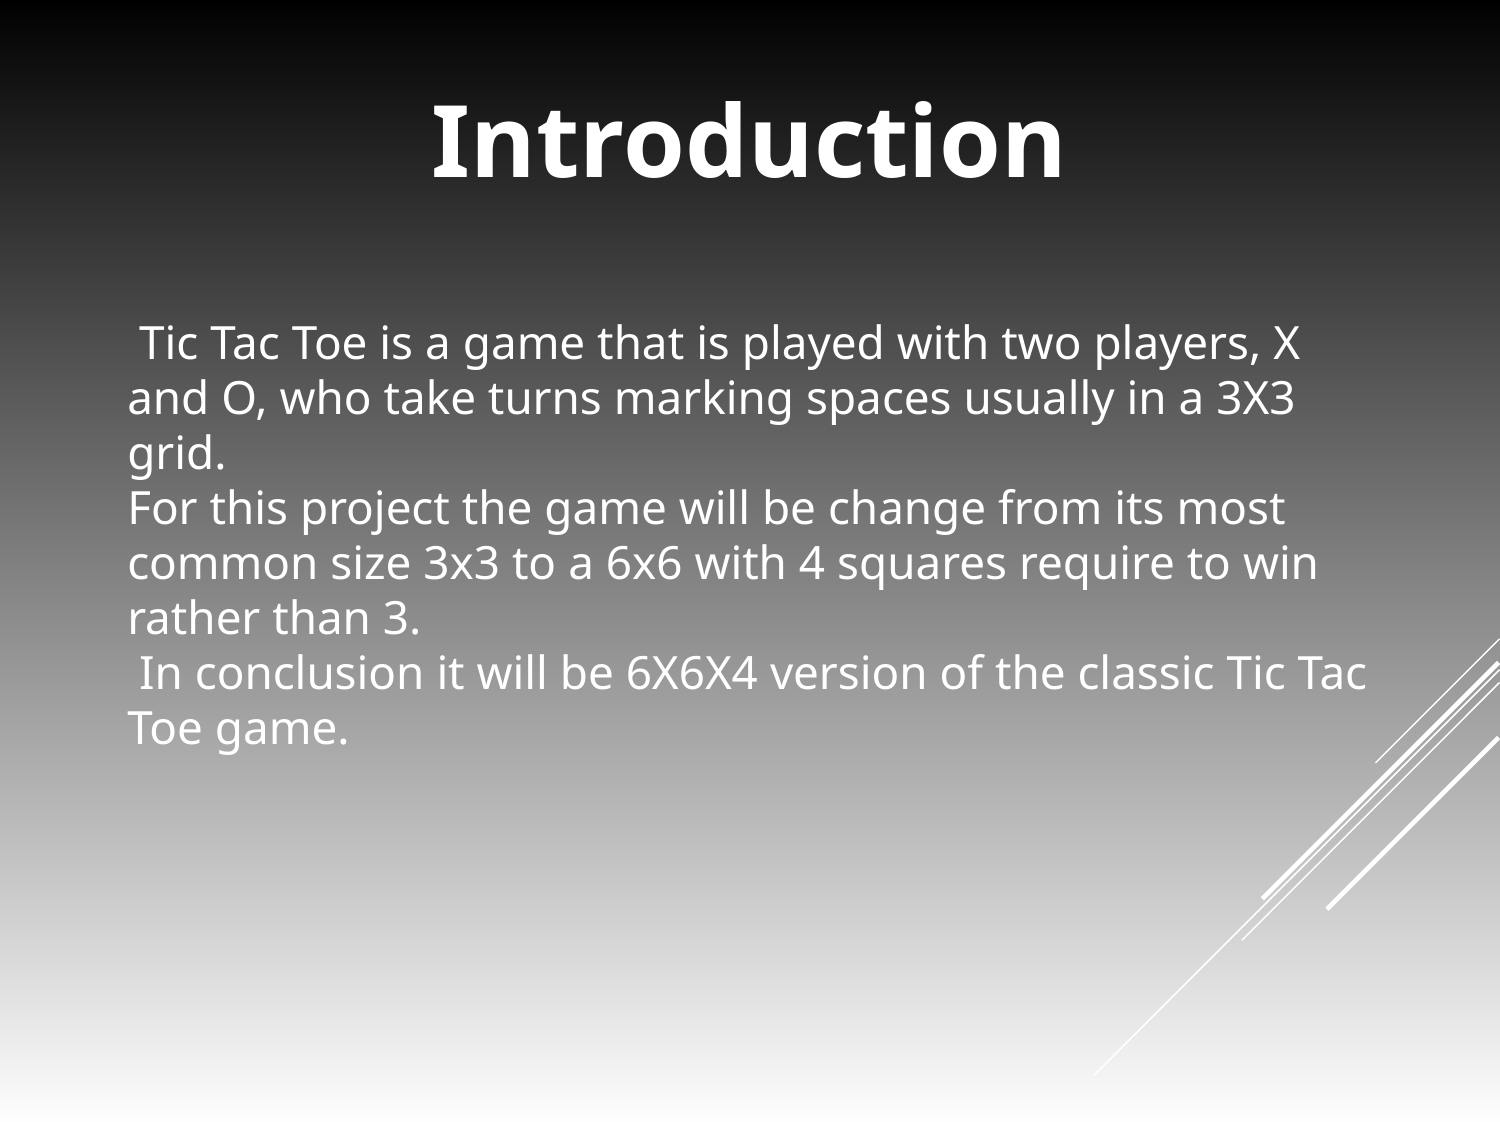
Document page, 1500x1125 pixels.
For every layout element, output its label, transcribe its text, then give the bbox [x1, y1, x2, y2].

text_box Tic Tac Toe is a game that is played with two players, X and O, who take turns marking spaces usually in a 3X3 grid. For this project the game will be change from its most common size 3x3 to a 6x6 with 4 squares require to win rather than 3. In conclusion it will be 6X6X4 version of the classic Tic Tac Toe game. [112, 306, 1388, 1005]
text_box Introduction [112, 19, 1388, 255]
